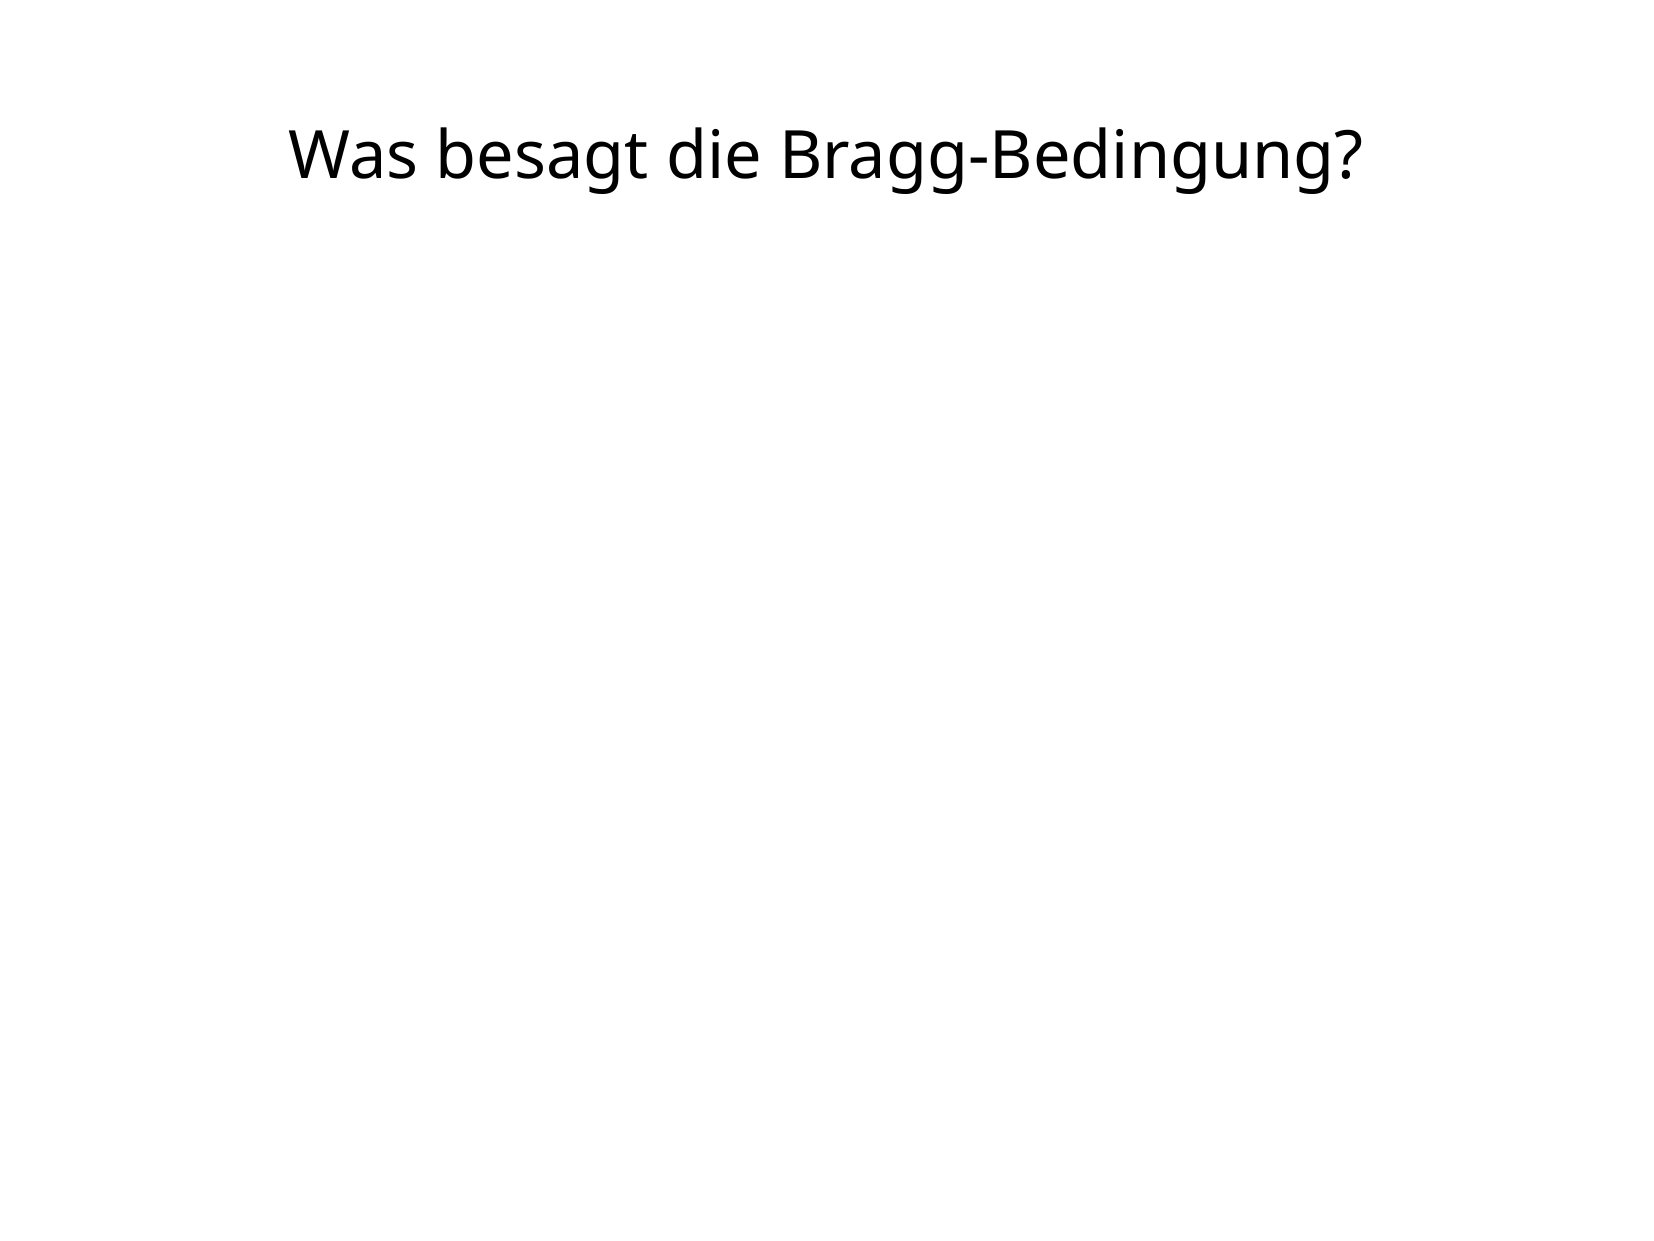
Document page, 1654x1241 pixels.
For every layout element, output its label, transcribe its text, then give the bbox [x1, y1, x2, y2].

title Was besagt die Bragg-Bedingung? [82, 49, 1571, 257]
